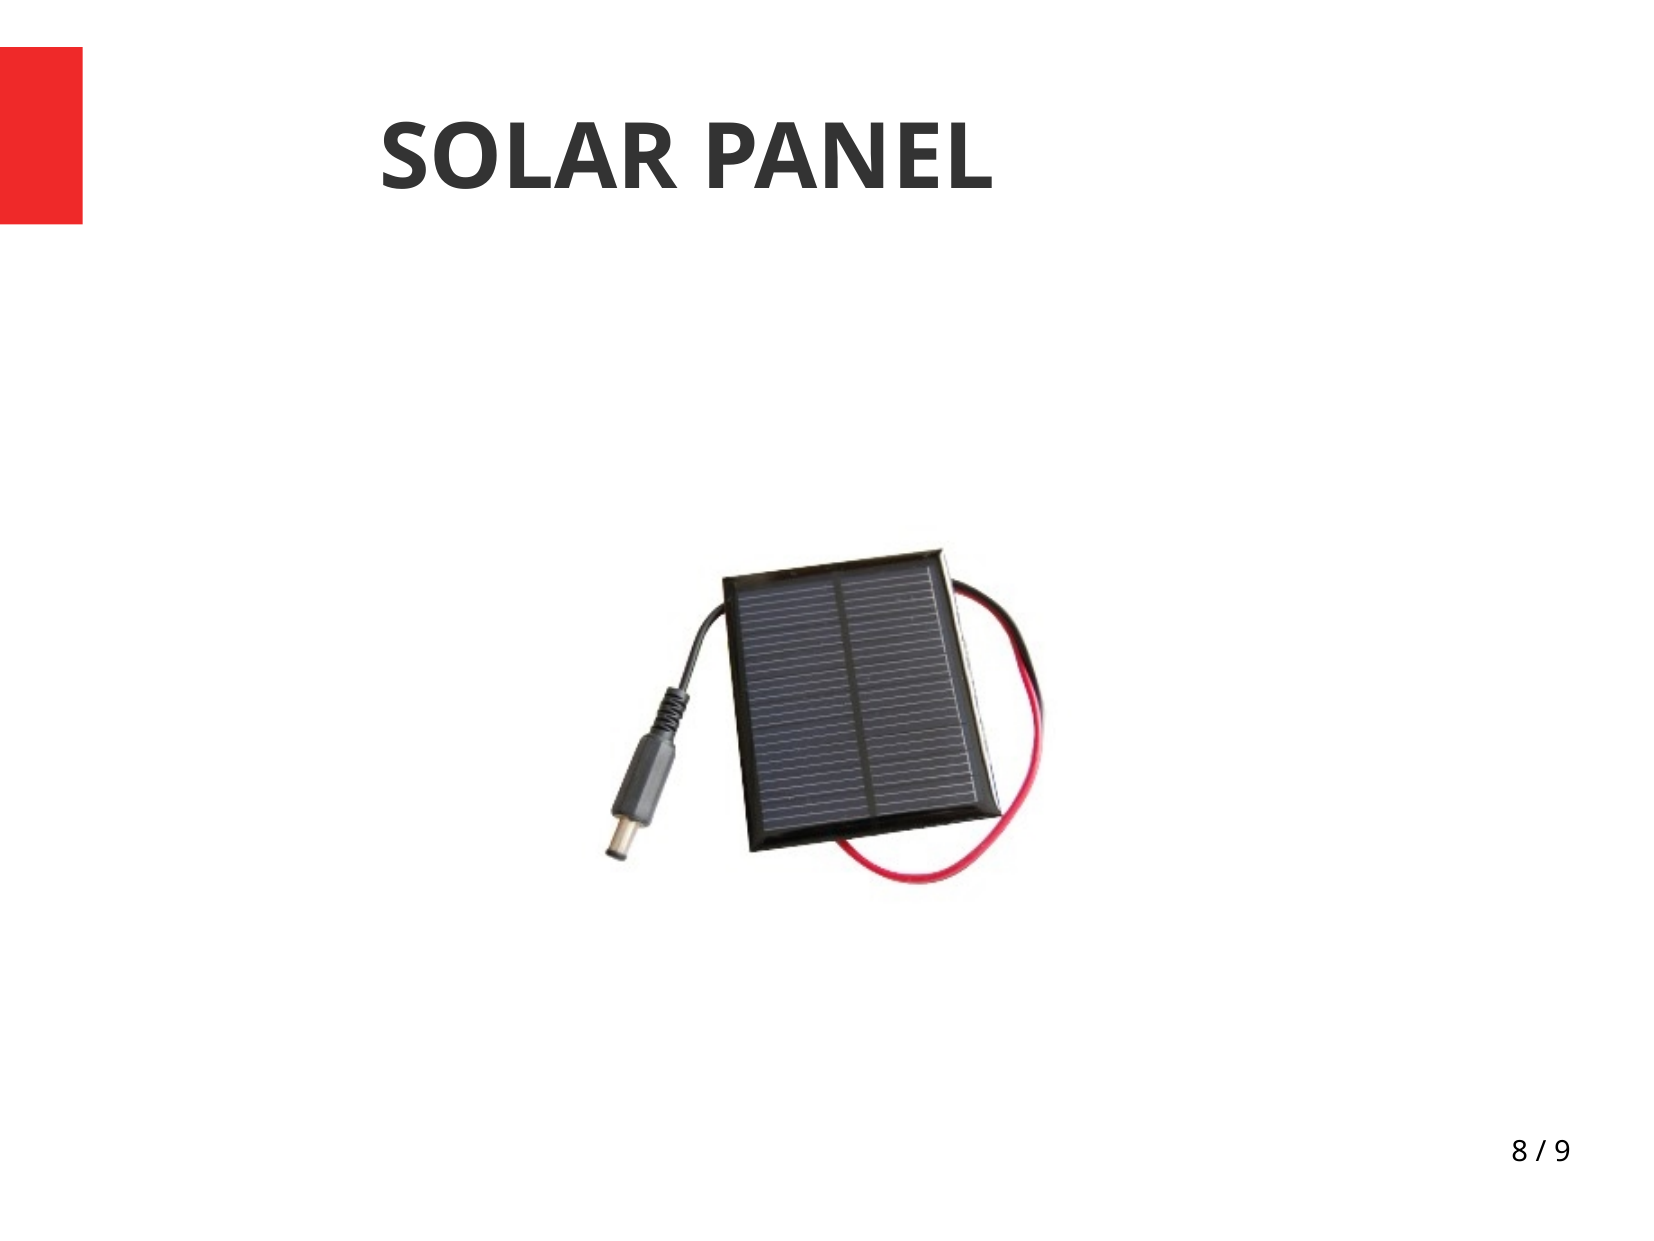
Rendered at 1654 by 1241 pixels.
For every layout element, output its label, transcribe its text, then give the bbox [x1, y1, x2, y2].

picture [467, 354, 1187, 1074]
title SOLAR PANEL [118, 49, 1571, 257]
